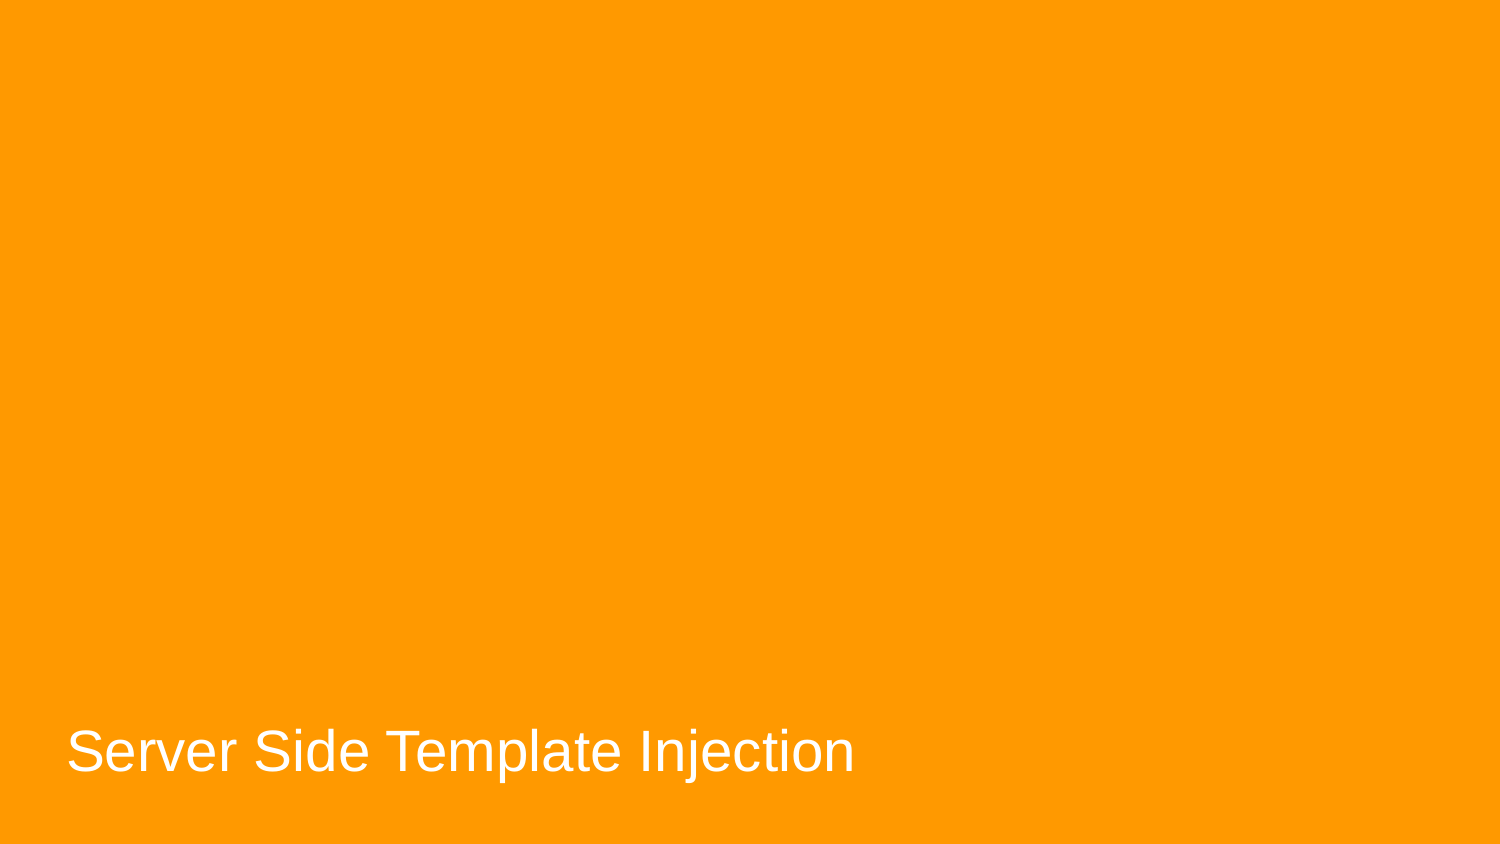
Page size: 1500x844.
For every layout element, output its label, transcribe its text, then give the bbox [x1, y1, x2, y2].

title Server Side Template Injection [51, 698, 1449, 792]
